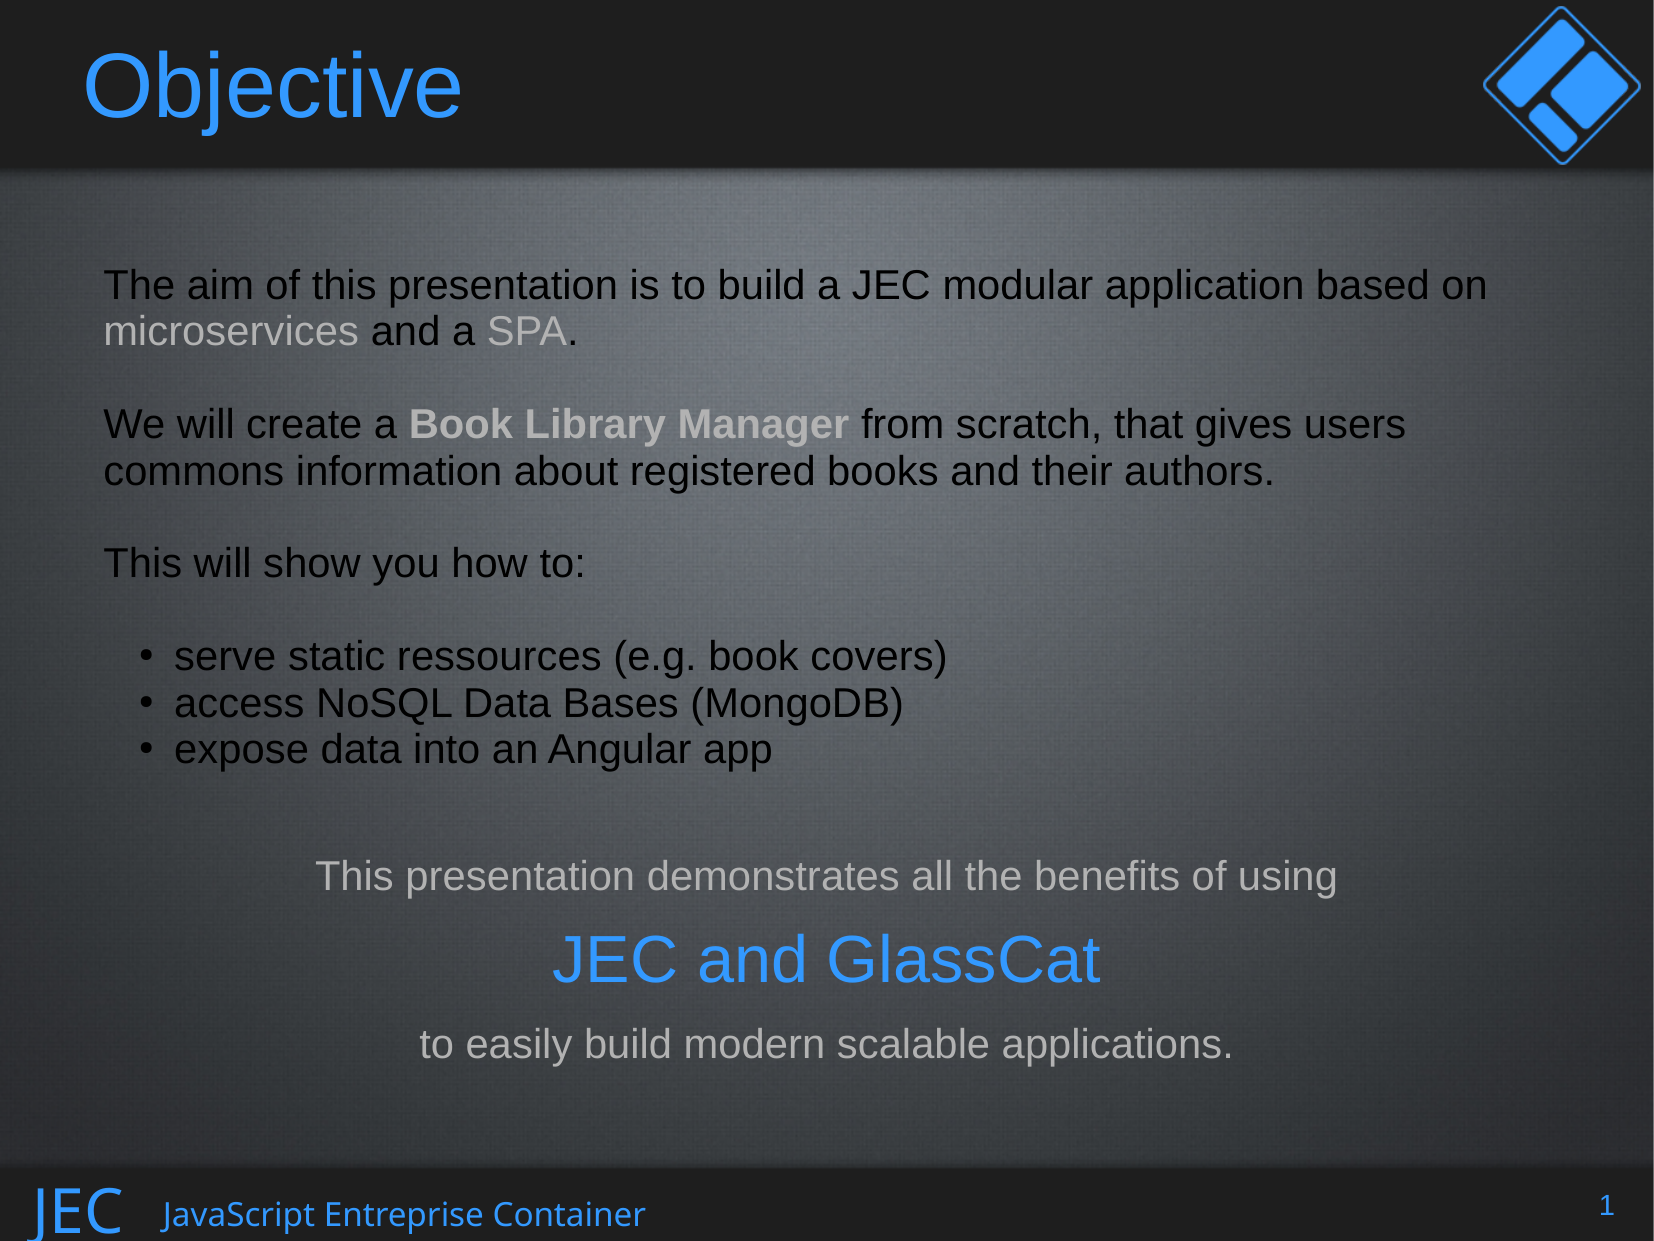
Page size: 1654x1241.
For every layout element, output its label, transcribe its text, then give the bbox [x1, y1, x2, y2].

text_box 1 [744, 1181, 1630, 1229]
text_box The aim of this presentation is to build a JEC modular application based on microservices and a SPA. We will create a Book Library Manager from scratch, that gives users commons information about registered books and their authors. This will show you how to: serve static ressources (e.g. book covers) access NoSQL Data Bases (MongoDB) expose data into an Angular app [88, 253, 1565, 785]
text_box JEC [17, 1159, 149, 1241]
title Objective [82, 23, 1441, 147]
picture [0, 0, 1654, 1241]
text_box JavaScript Entreprise Container [148, 1183, 651, 1241]
text_box This presentation demonstrates all the benefits of using JEC and GlassCat to easily build modern scalable applications. [59, 845, 1595, 1075]
